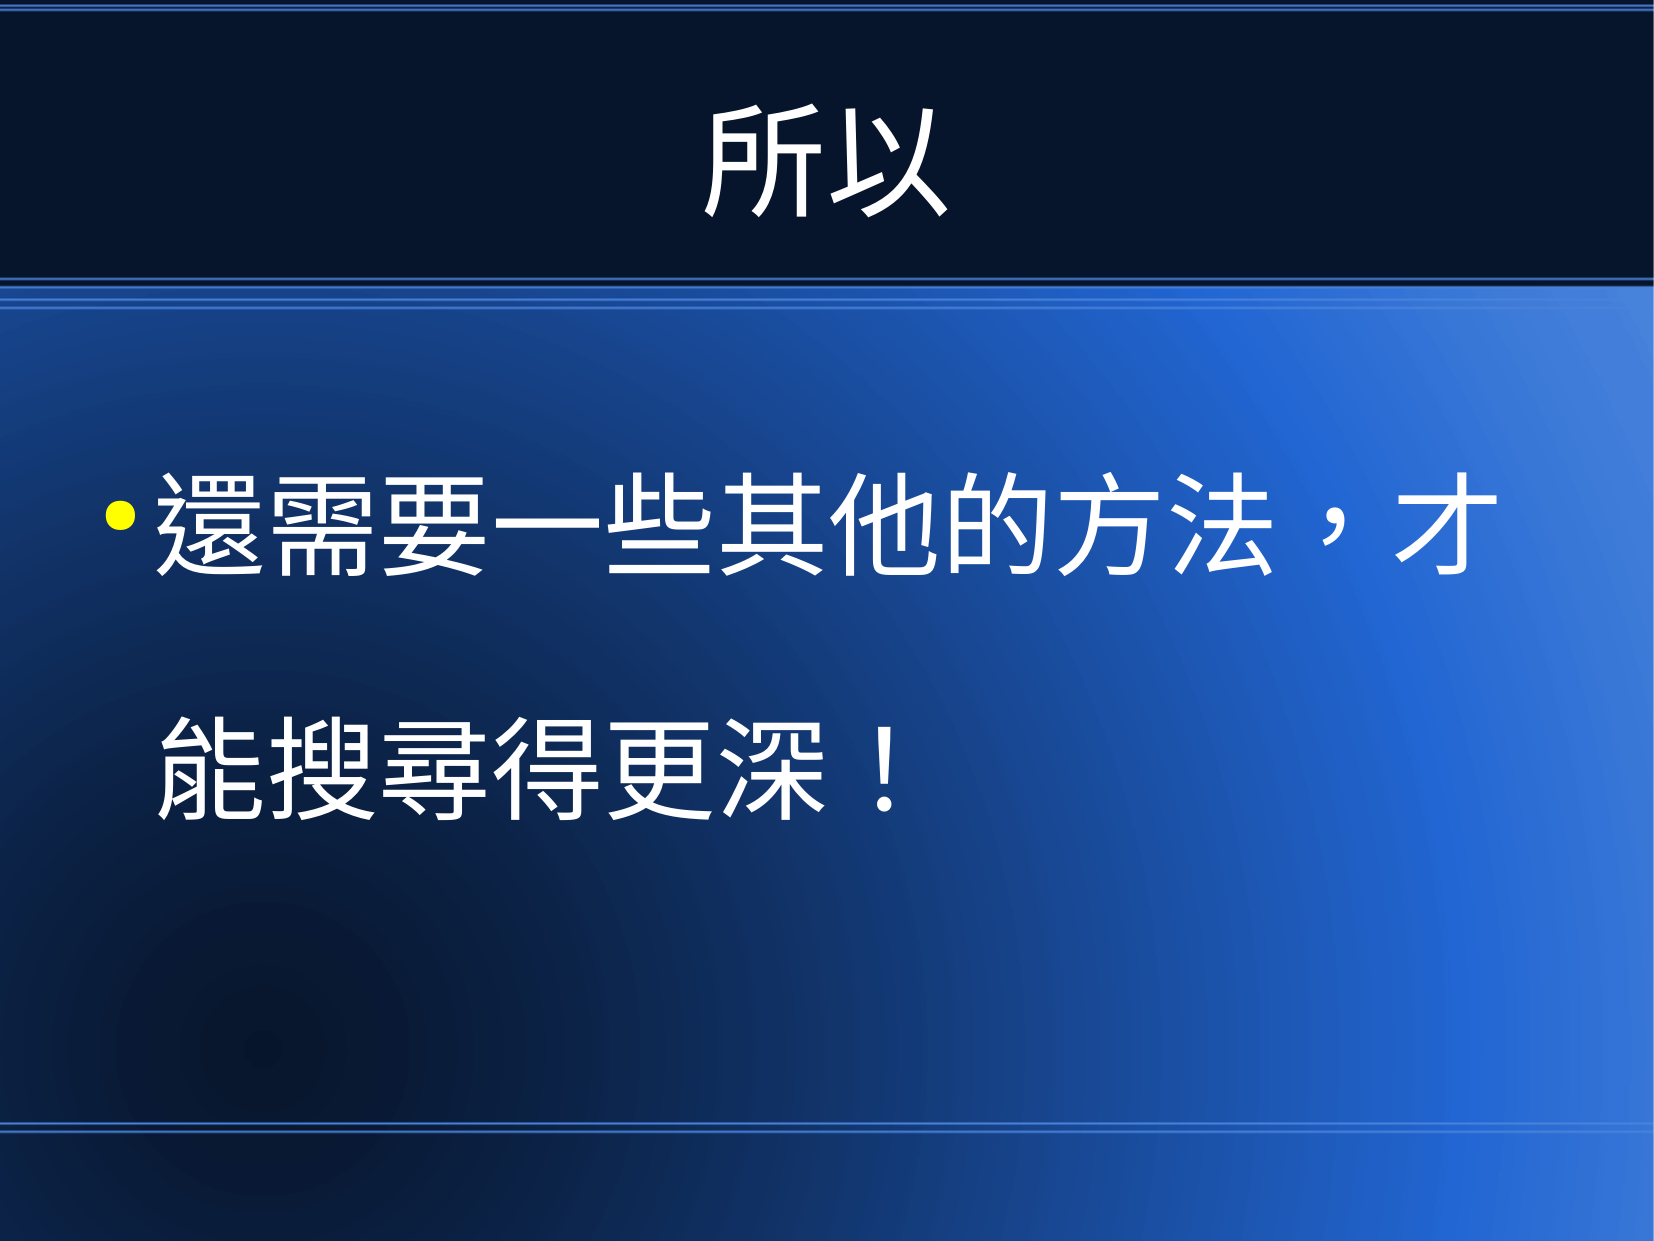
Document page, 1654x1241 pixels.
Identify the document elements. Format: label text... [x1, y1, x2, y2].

picture [0, 0, 1654, 1241]
list 還需要一些其他的方法，才能搜尋得更深！ [82, 355, 1571, 1241]
title 所以 [82, 49, 1571, 257]
